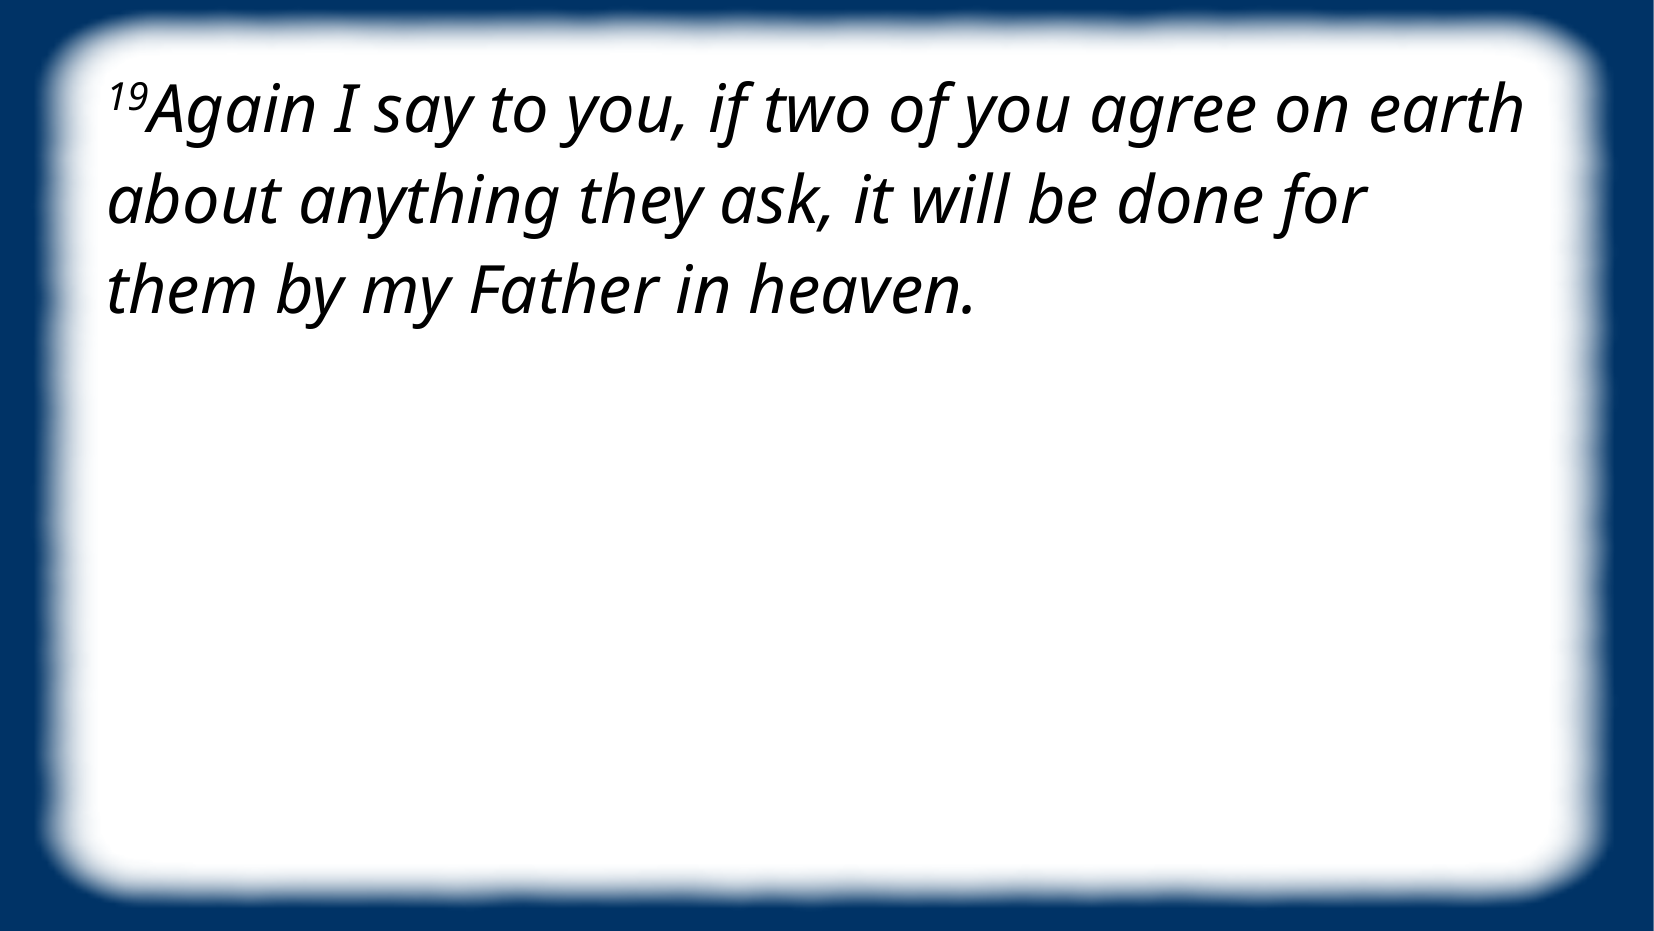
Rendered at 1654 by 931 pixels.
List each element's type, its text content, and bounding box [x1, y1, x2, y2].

text_box 19Again I say to you, if two of you agree on earth about anything they ask, it will be done for them by my Father in heaven. [91, 53, 1547, 335]
picture [0, 0, 1654, 931]
